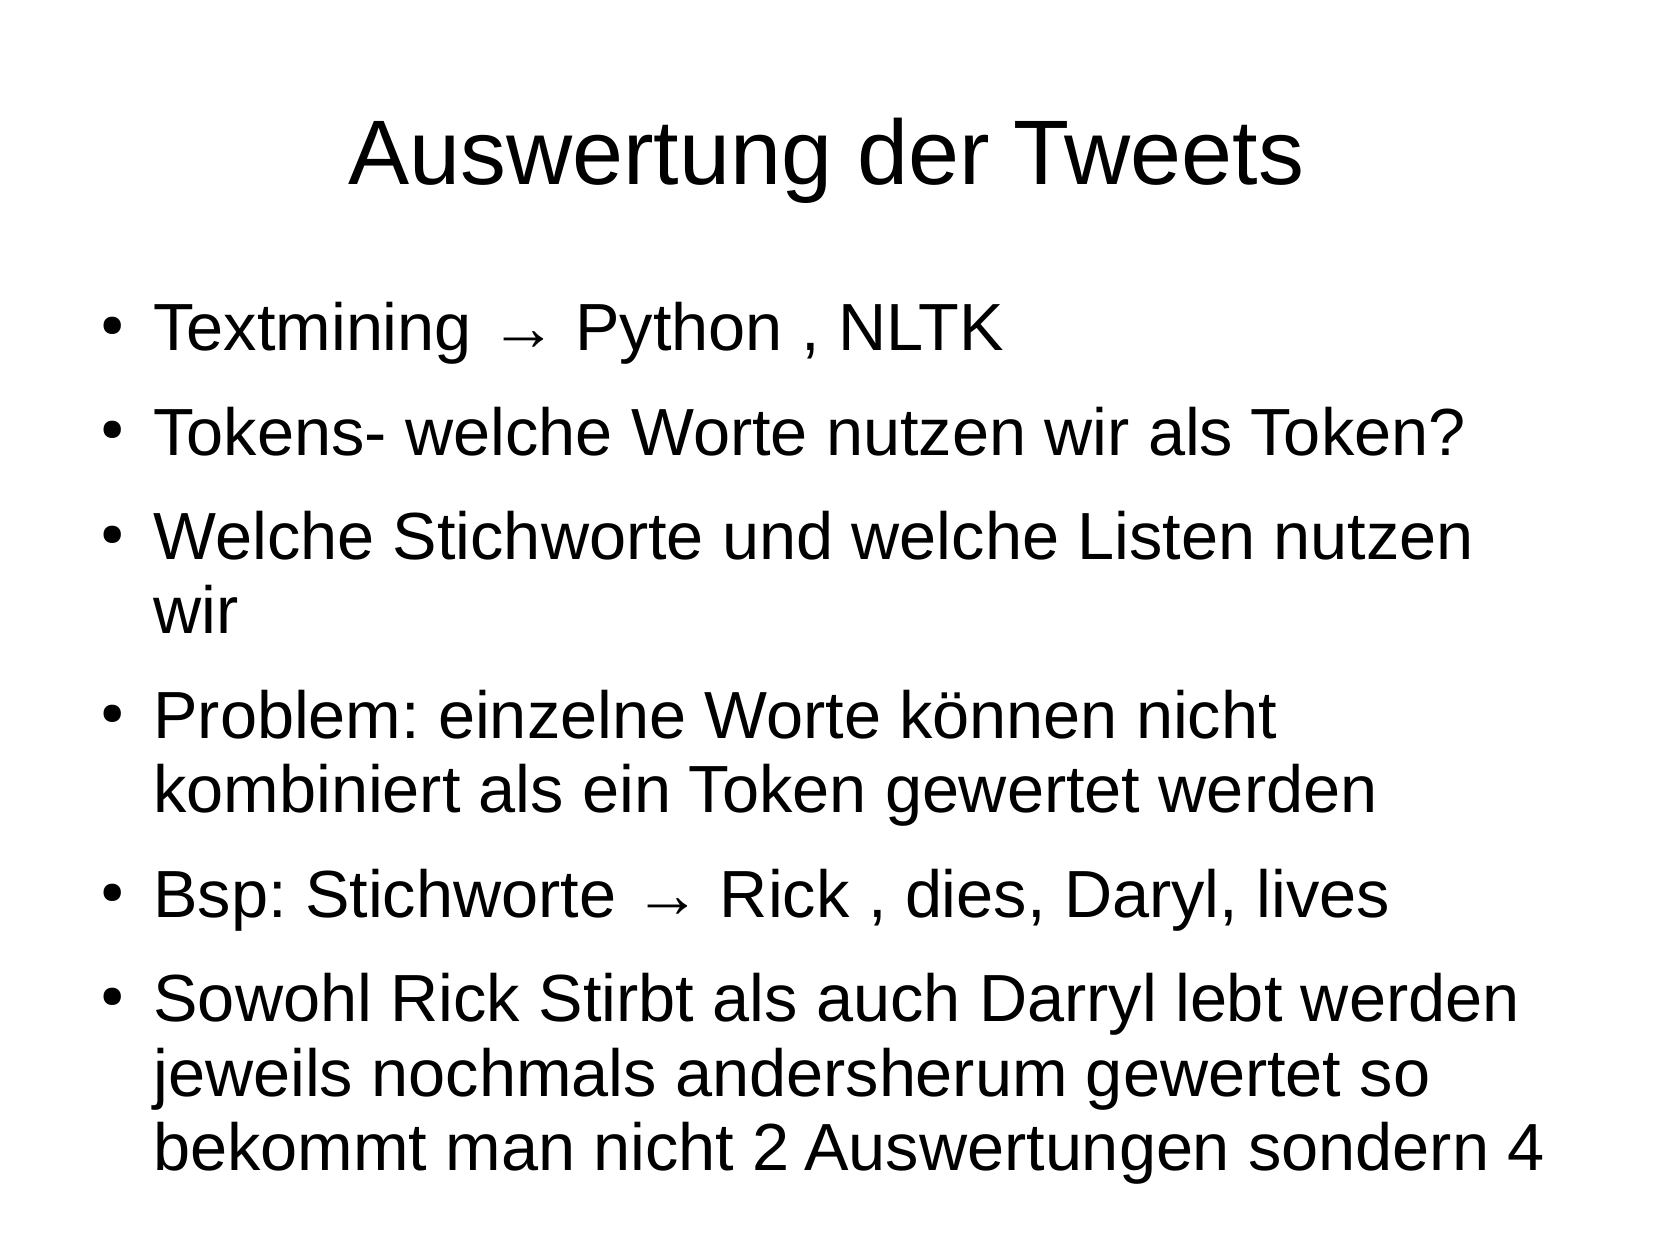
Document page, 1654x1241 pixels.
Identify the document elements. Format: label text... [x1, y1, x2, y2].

title Auswertung der Tweets [82, 49, 1571, 257]
list Textmining → Python , NLTK Tokens- welche Worte nutzen wir als Token? Welche Stichworte und welche Listen nutzen wir Problem: einzelne Worte können nicht kombiniert als ein Token gewertet werden Bsp: Stichworte → Rick , dies, Daryl, lives Sowohl Rick Stirbt als auch Darryl lebt werden jeweils nochmals andersherum gewertet so bekommt man nicht 2 Auswertungen sondern 4 [82, 290, 1571, 1186]
